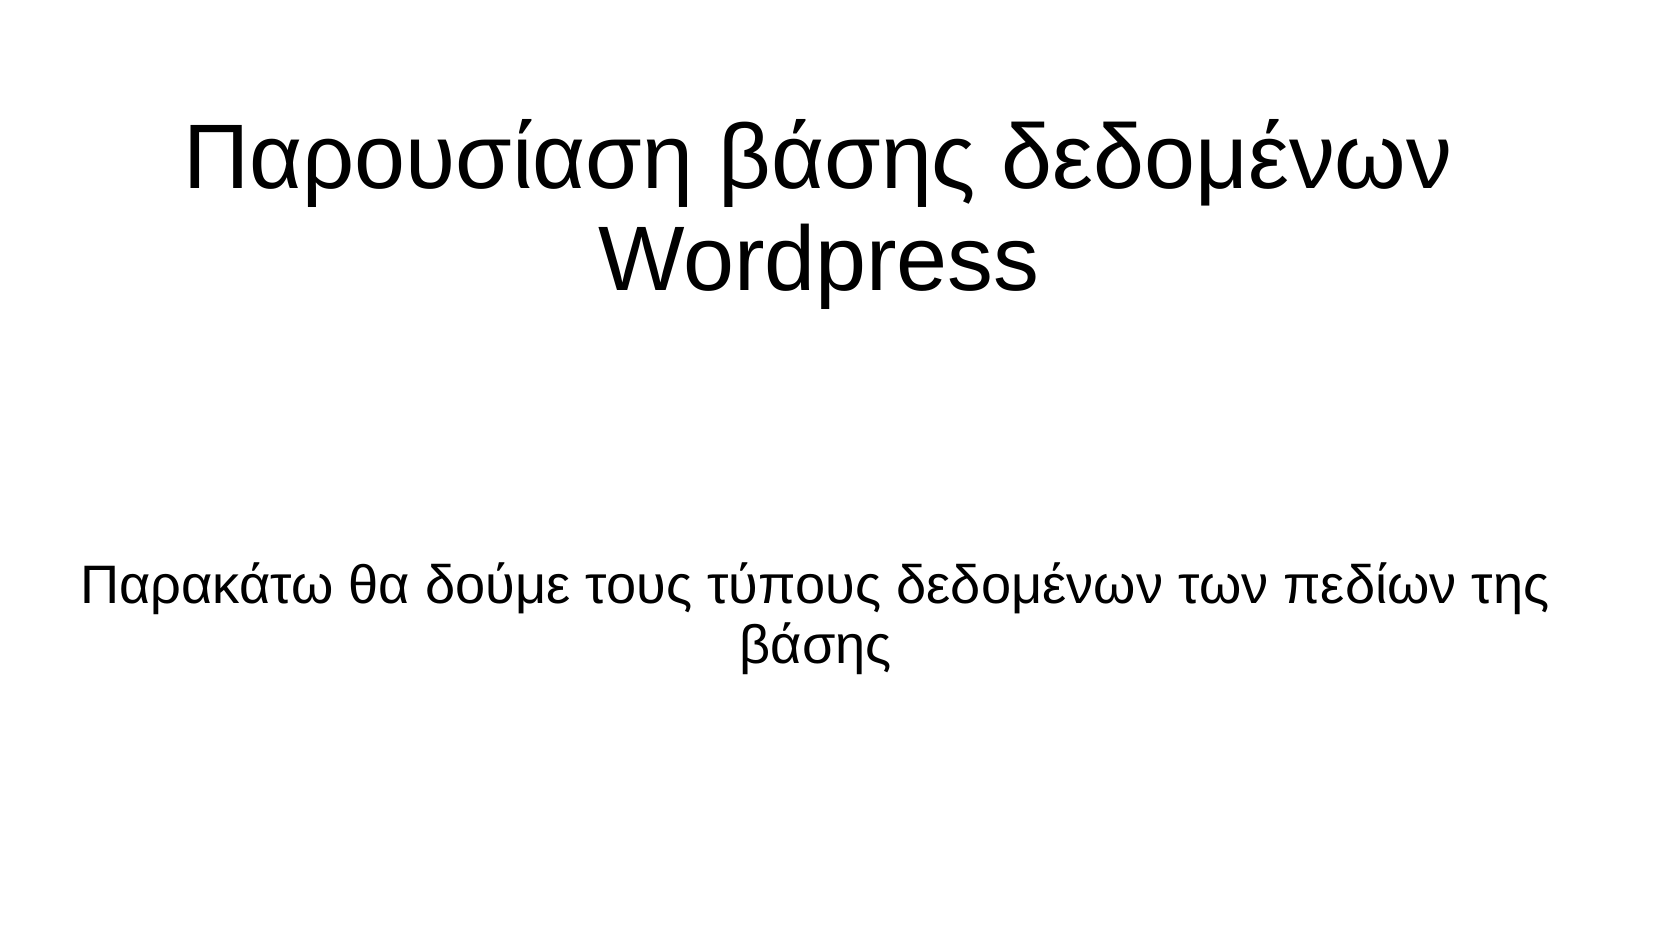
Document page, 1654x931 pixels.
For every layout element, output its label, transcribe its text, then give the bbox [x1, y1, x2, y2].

title Παρουσίαση βάσης δεδομένων Wordpress [75, 105, 1564, 311]
subtitle Παρακάτω θα δούμε τους τύπους δεδομένων των πεδίων της βάσης [71, 345, 1561, 885]
